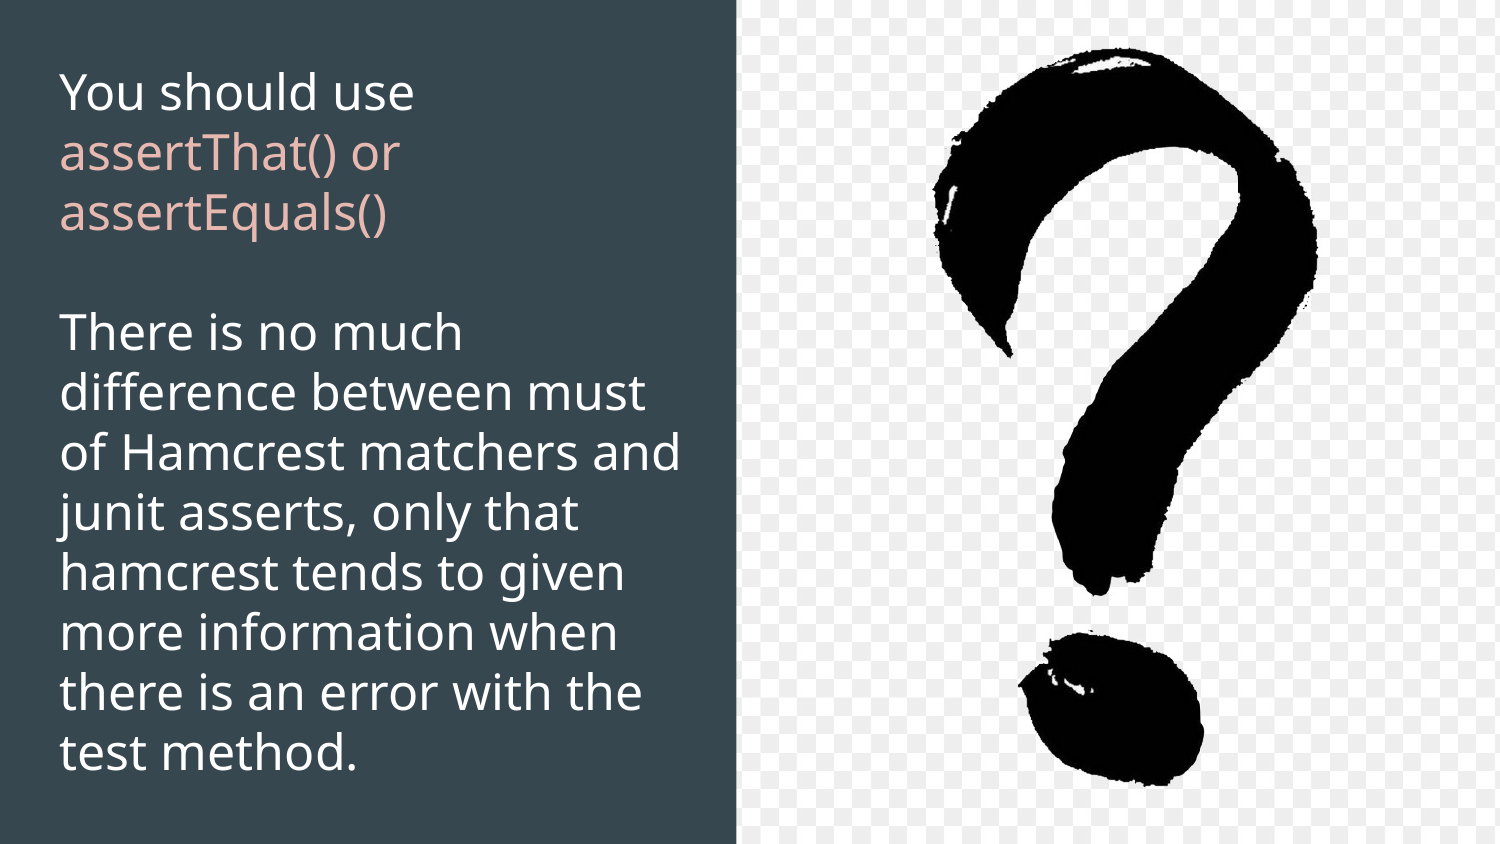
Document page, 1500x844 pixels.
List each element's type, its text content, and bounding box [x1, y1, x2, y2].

title You should use assertThat() or assertEquals() There is no much difference between must of Hamcrest matchers and junit asserts, only that hamcrest tends to given more information when there is an error with the test method. [44, 151, 709, 750]
picture [736, 0, 1500, 844]
